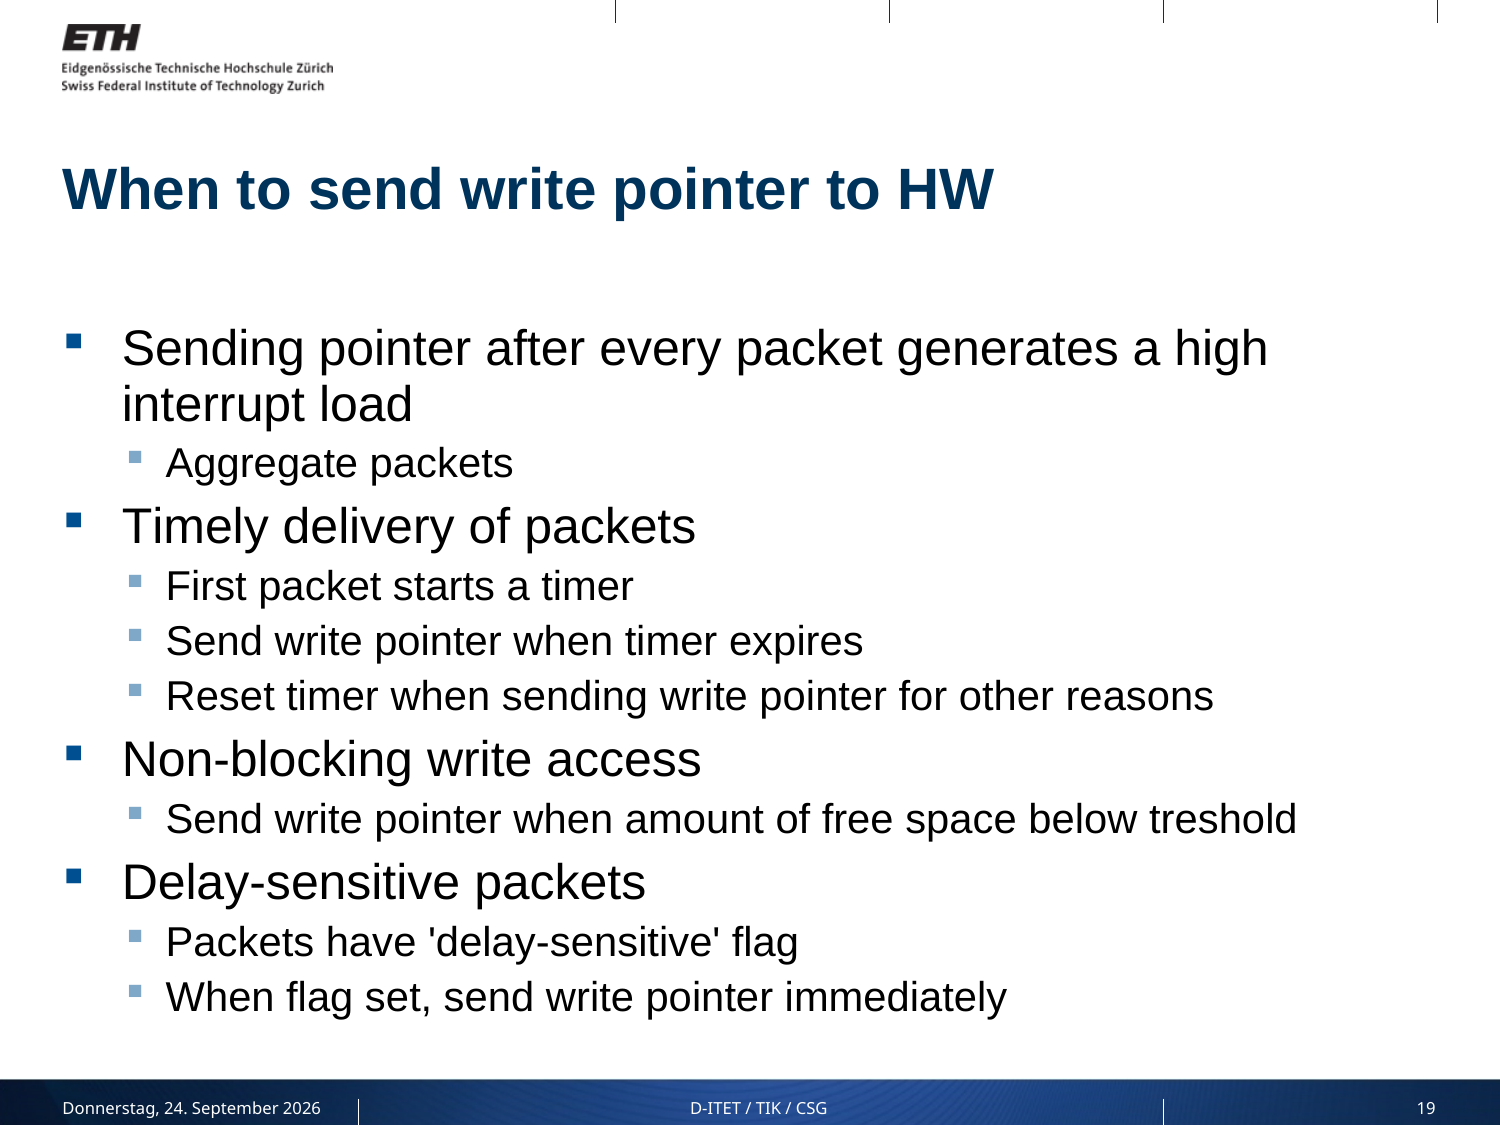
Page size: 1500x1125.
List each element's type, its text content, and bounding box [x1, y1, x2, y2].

title When to send write pointer to HW [62, 157, 1438, 296]
picture [62, 24, 333, 94]
picture [0, 1078, 1500, 1125]
list Sending pointer after every packet generates a high interrupt load Aggregate packets Timely delivery of packets First packet starts a timer Send write pointer when timer expires Reset timer when sending write pointer for other reasons Non-blocking write access Send write pointer when amount of free space below treshold Delay-sensitive packets Packets have 'delay-sensitive' flag When flag set, send write pointer immediately [62, 319, 1438, 1067]
